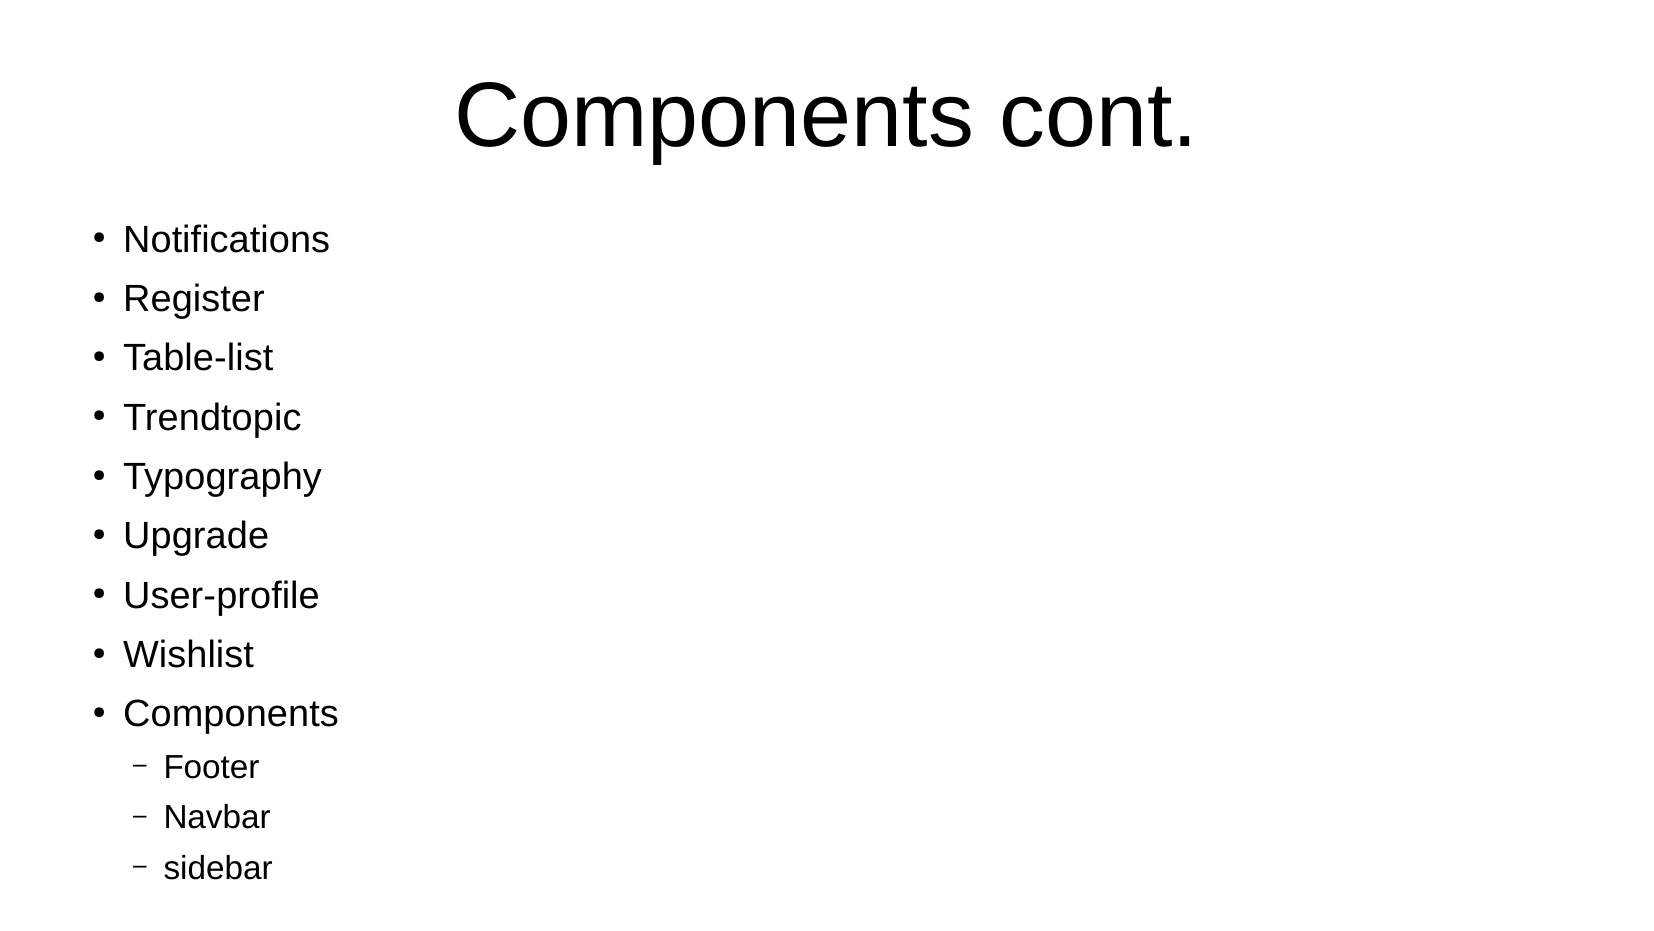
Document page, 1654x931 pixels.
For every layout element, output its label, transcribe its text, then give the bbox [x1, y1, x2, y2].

title Components cont. [82, 37, 1571, 193]
list Notifications Register Table-list Trendtopic Typography Upgrade User-profile Wishlist Components Footer Navbar sidebar [82, 217, 1571, 898]
